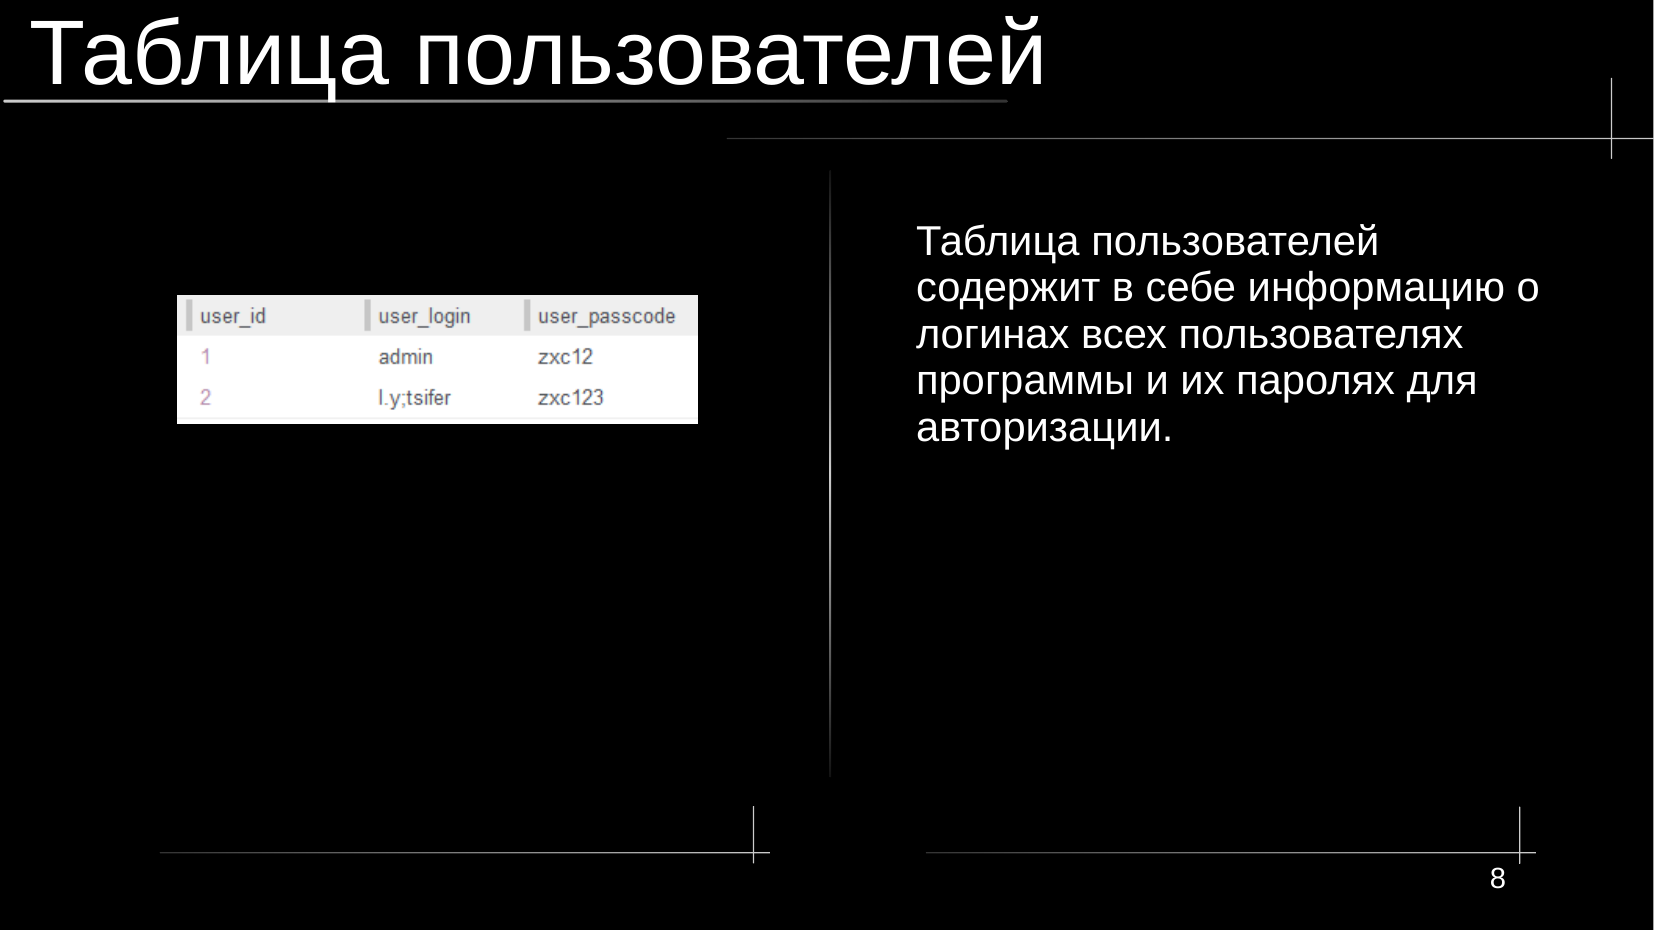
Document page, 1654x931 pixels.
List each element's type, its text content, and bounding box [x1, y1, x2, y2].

title Таблица пользователей [29, 0, 1595, 107]
list Таблица пользователей содержит в себе информацию о логинах всех пользователях программы и их паролях для авторизации. [845, 217, 1572, 475]
picture [177, 295, 698, 424]
